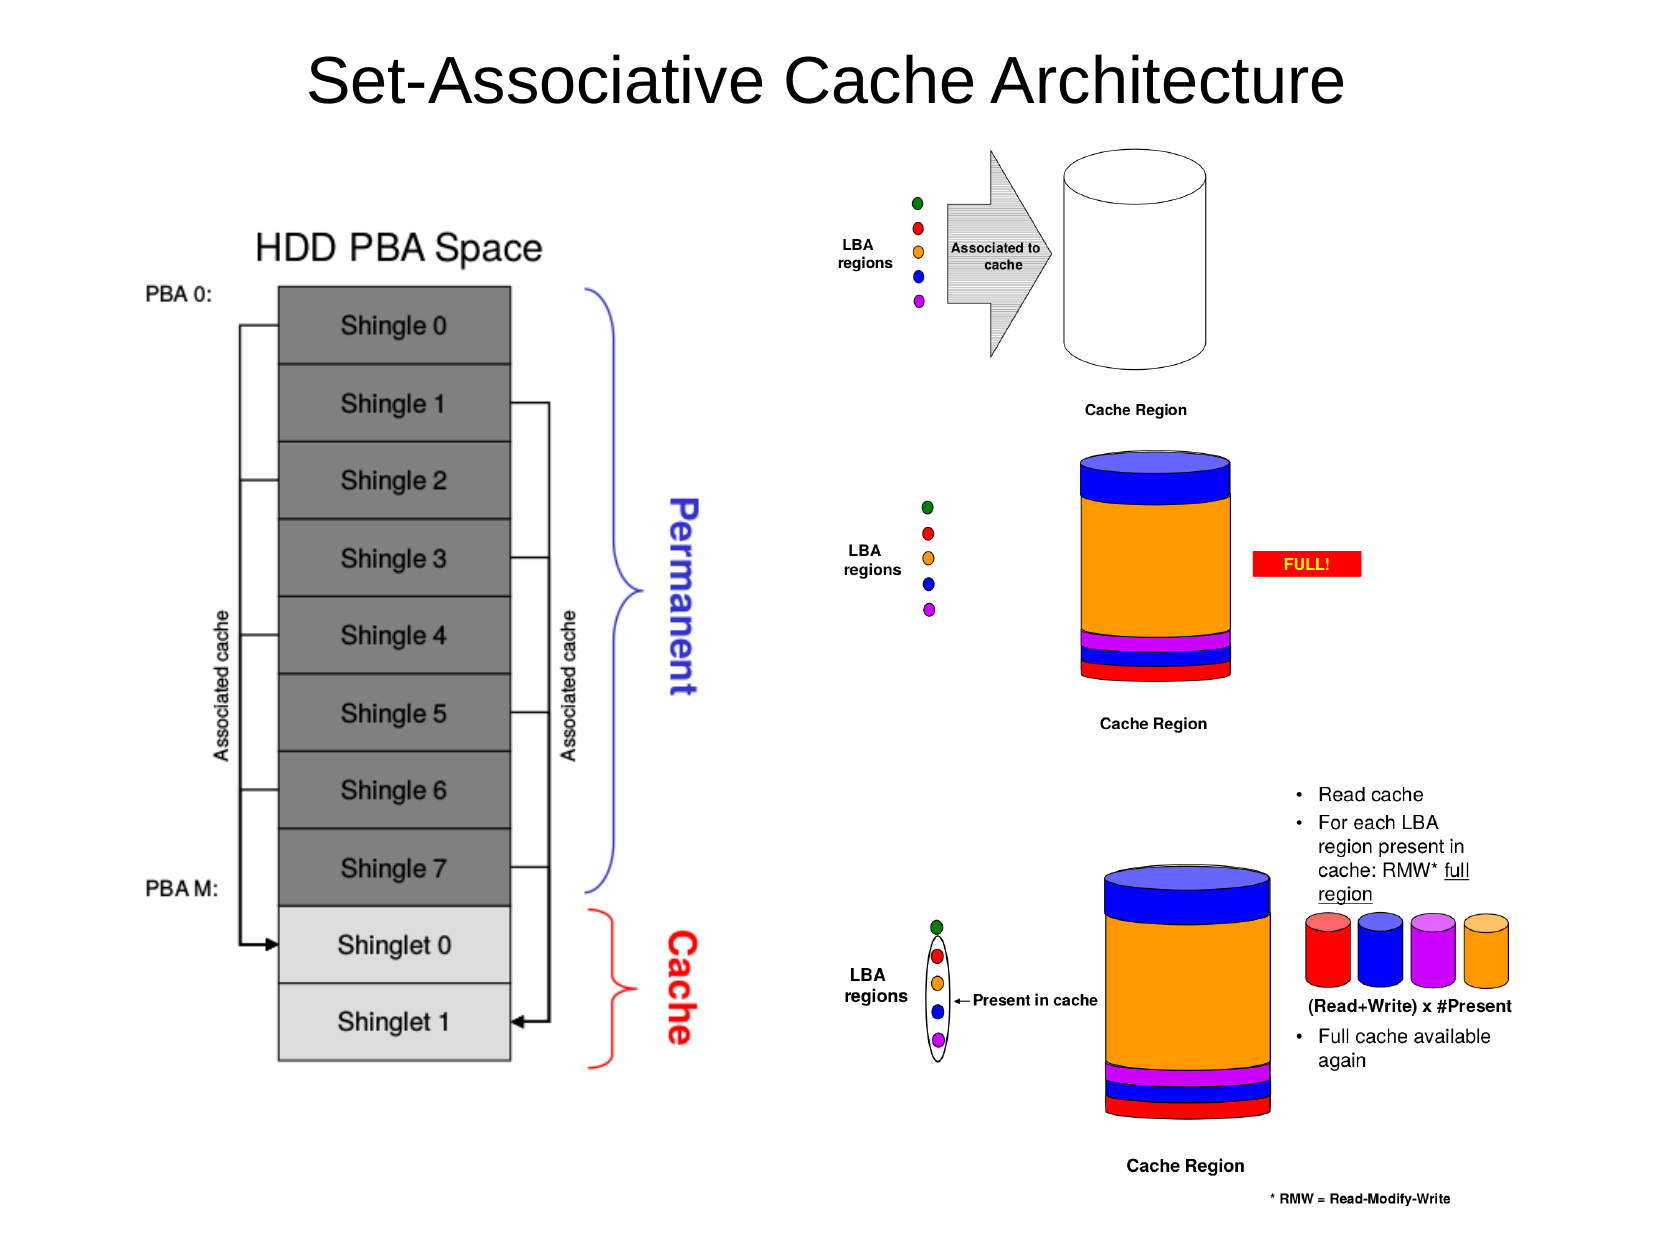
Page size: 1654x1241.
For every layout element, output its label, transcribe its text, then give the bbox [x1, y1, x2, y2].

picture [136, 225, 707, 1081]
picture [841, 447, 1367, 736]
picture [835, 147, 1211, 422]
text_box Set-Associative Cache Architecture [0, 35, 1654, 201]
picture [841, 780, 1517, 1212]
